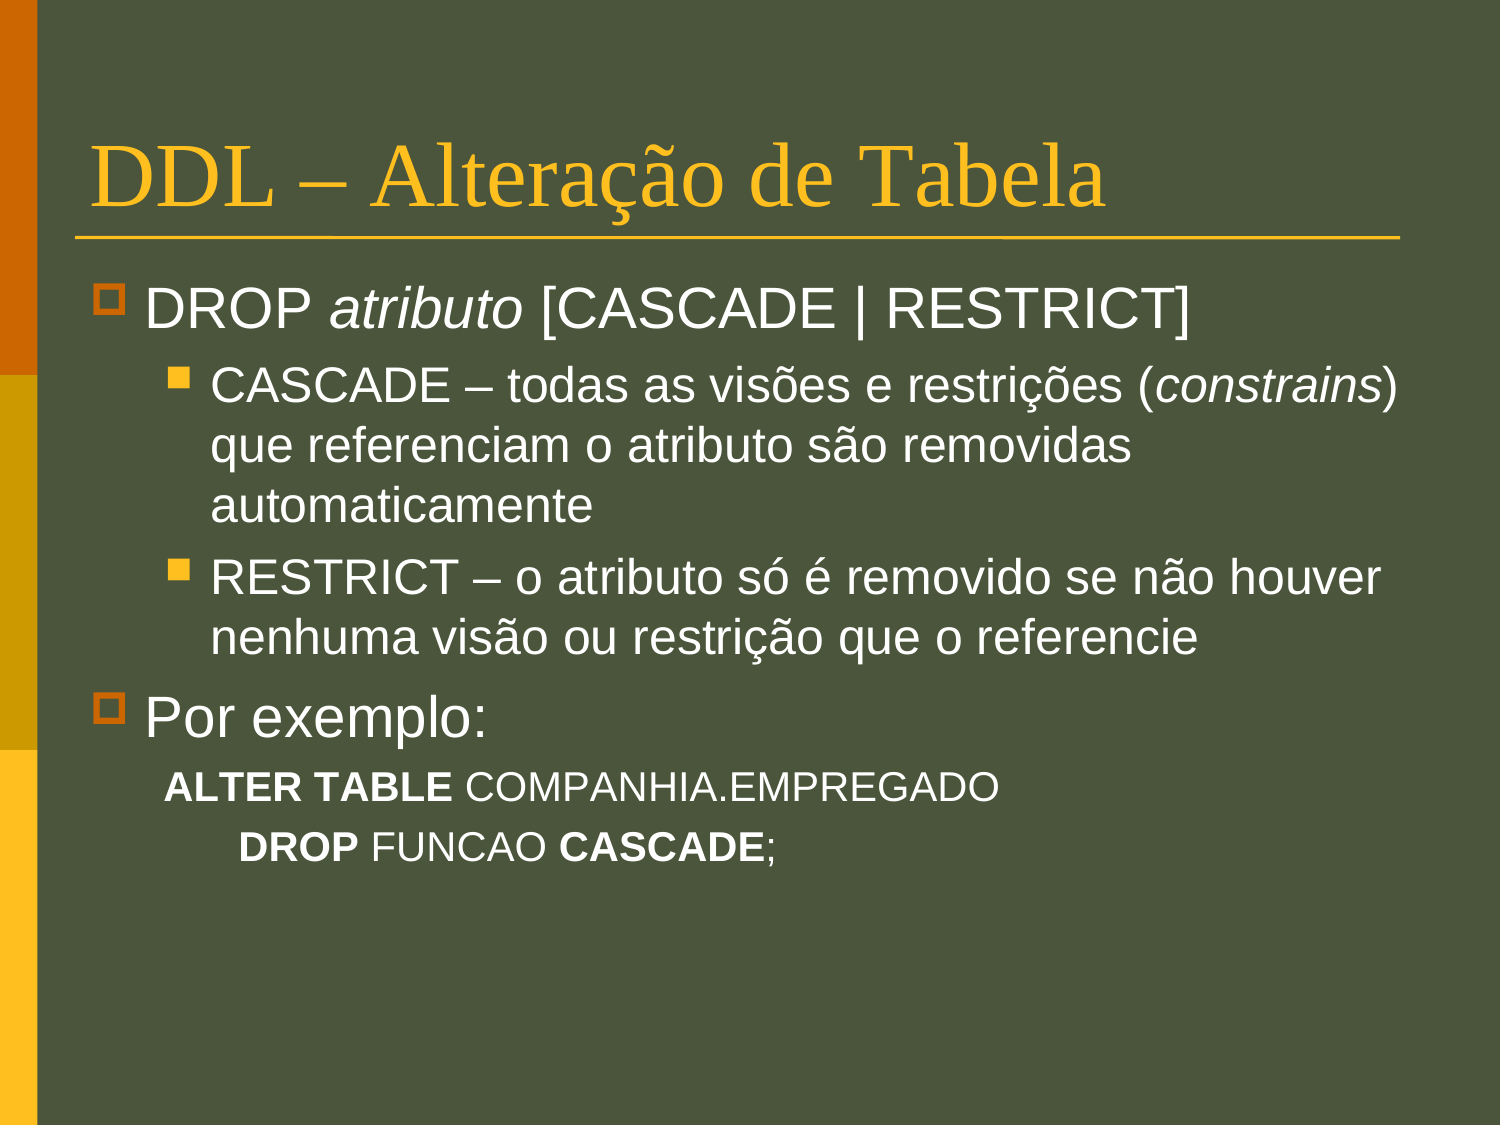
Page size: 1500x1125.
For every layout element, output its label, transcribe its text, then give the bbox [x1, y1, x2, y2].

title DDL – Alteração de Tabela [75, 45, 1426, 233]
list DROP atributo [CASCADE | RESTRICT] CASCADE – todas as visões e restrições (constrains) que referenciam o atributo são removidas automaticamente RESTRICT – o atributo só é removido se não houver nenhuma visão ou restrição que o referencie Por exemplo: ALTER TABLE COMPANHIA.EMPREGADO DROP FUNCAO CASCADE; [75, 262, 1426, 1006]
